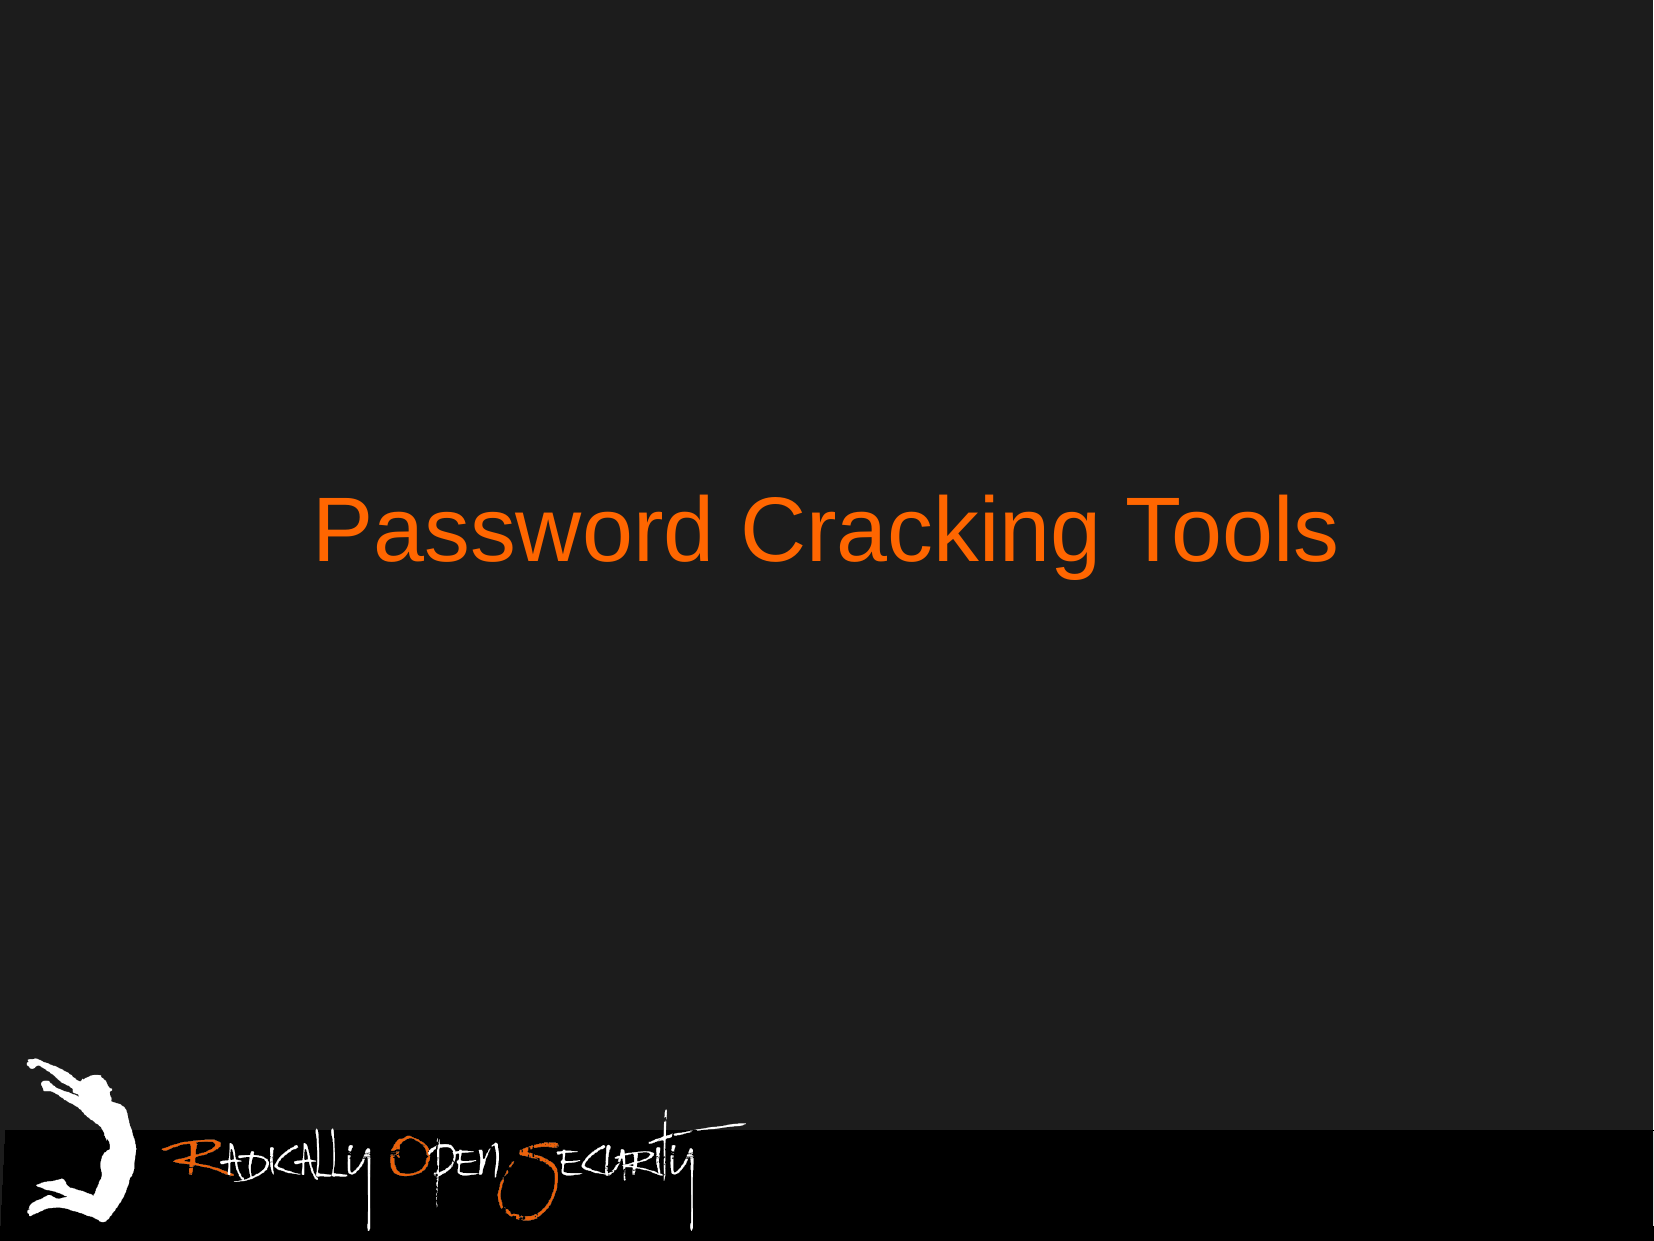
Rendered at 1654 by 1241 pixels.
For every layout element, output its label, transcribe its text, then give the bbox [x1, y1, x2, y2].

subtitle Password Cracking Tools [82, 49, 1571, 1010]
picture [0, 1022, 778, 1241]
